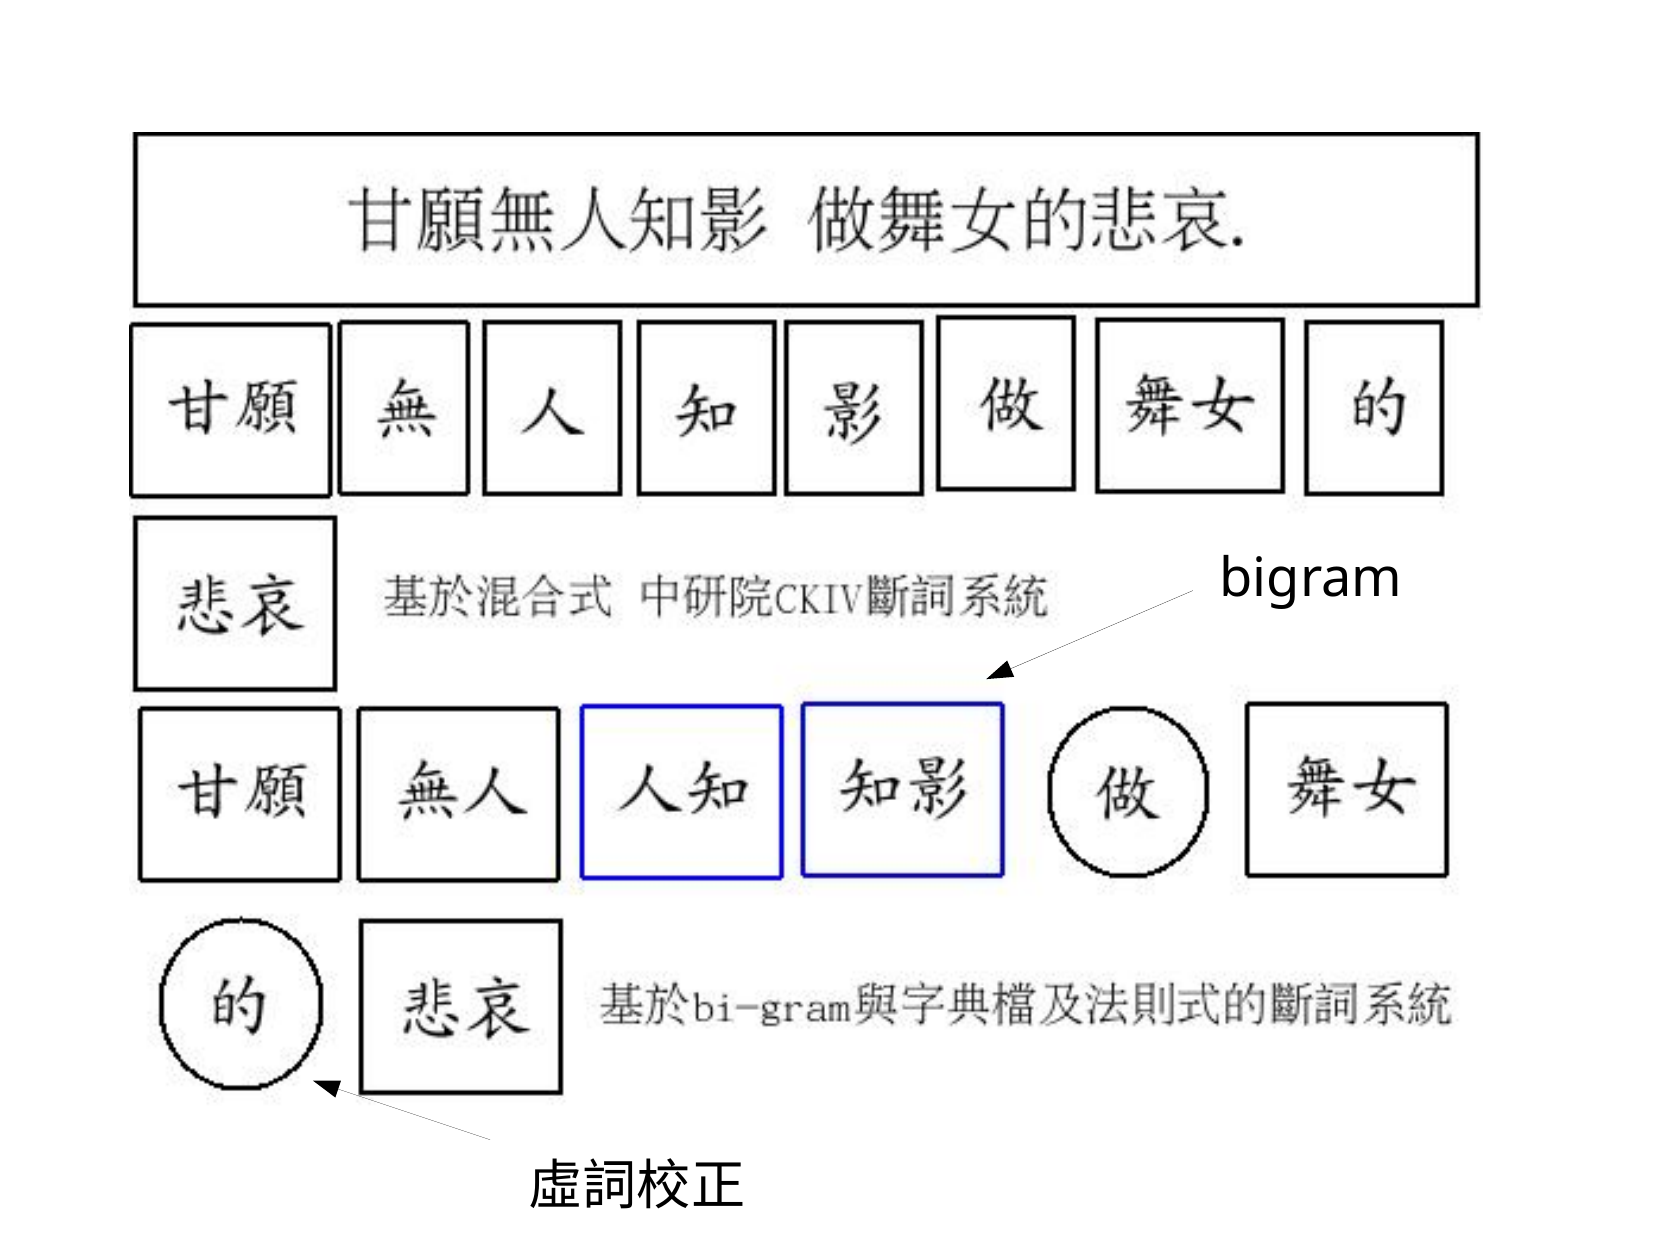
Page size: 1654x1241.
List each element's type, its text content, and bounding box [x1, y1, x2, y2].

picture [129, 132, 1483, 1134]
text_box bigram [1204, 531, 1441, 610]
text_box 虛詞校正 [513, 1133, 766, 1213]
